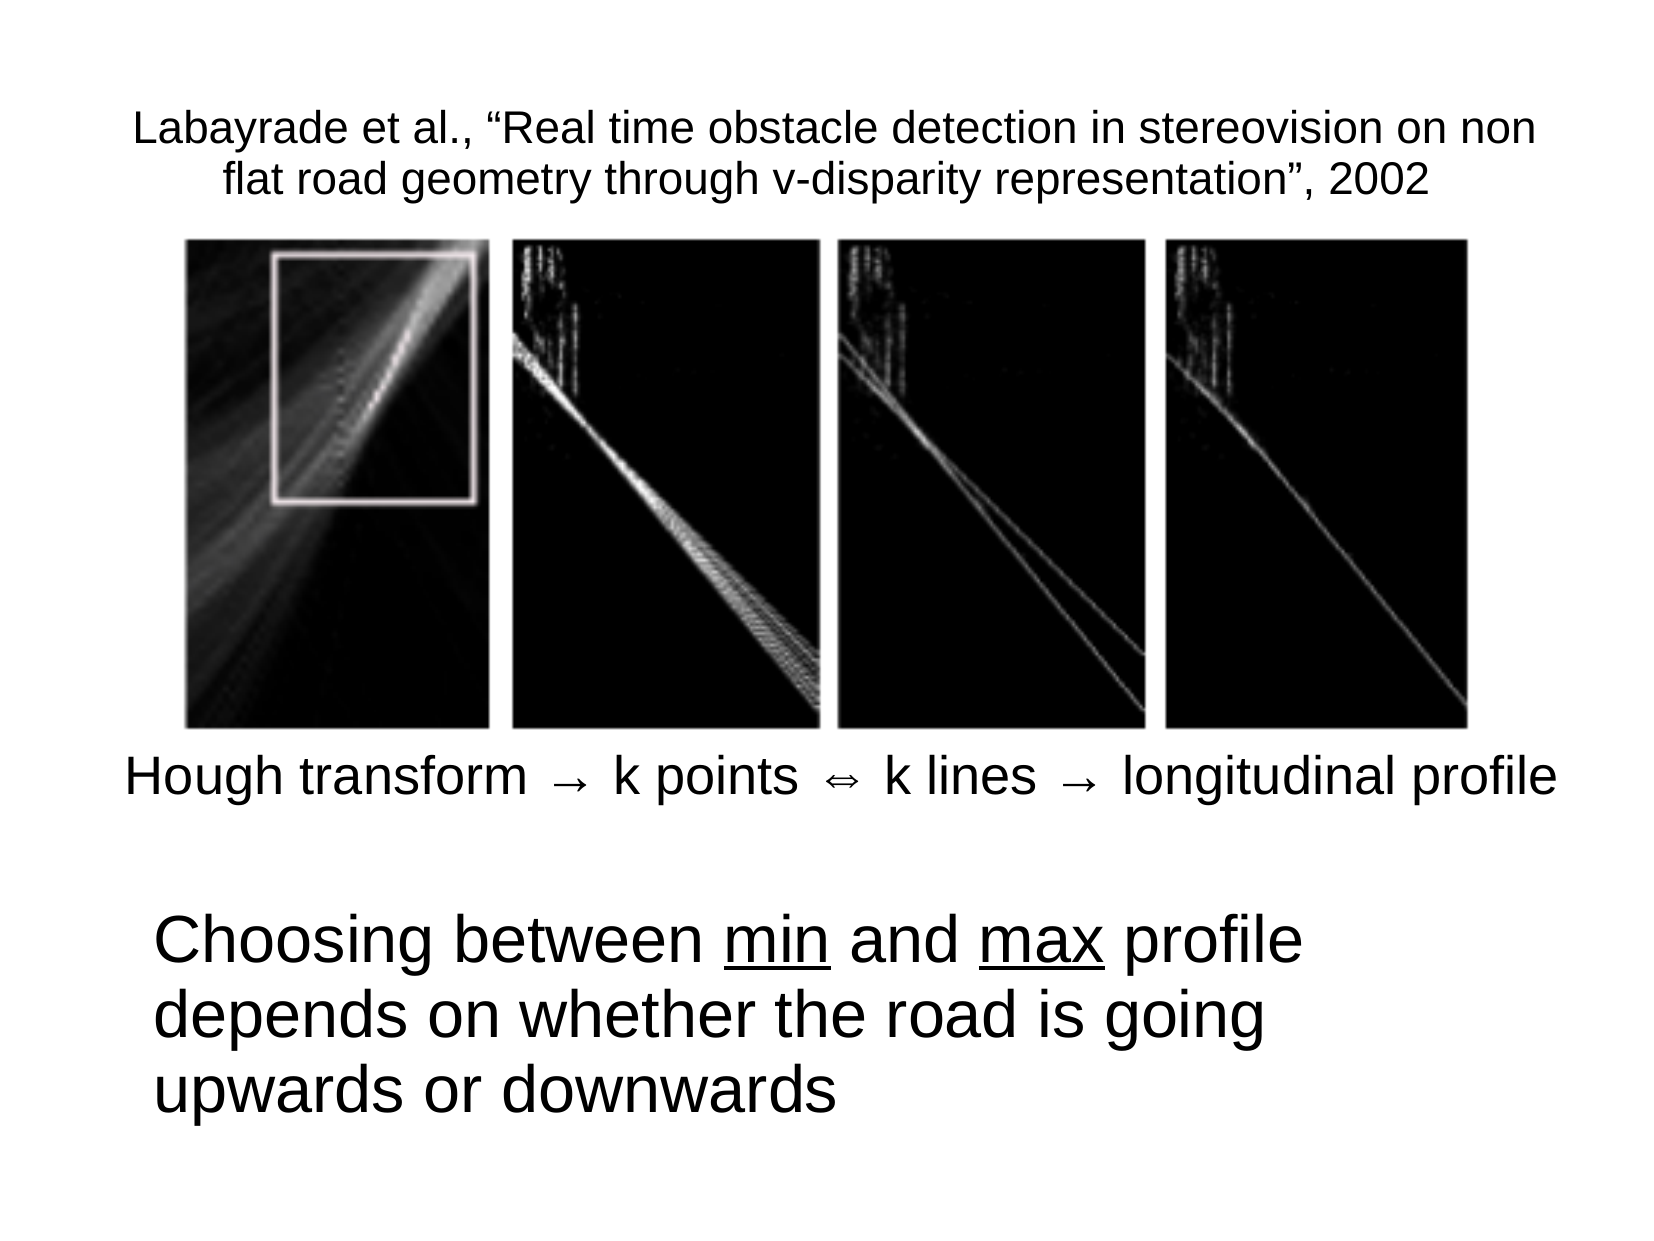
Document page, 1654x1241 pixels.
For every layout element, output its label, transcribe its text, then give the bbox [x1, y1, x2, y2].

list Choosing between min and max profile depends on whether the road is going upwards or downwards [82, 902, 1538, 1134]
text_box Hough transform → k points ⇔ k lines → longitudinal profile [45, 737, 1606, 814]
picture [168, 257, 1486, 737]
title Labayrade et al., “Real time obstacle detection in stereovision on non flat road geometry through v-disparity representation”, 2002 [82, 49, 1571, 257]
